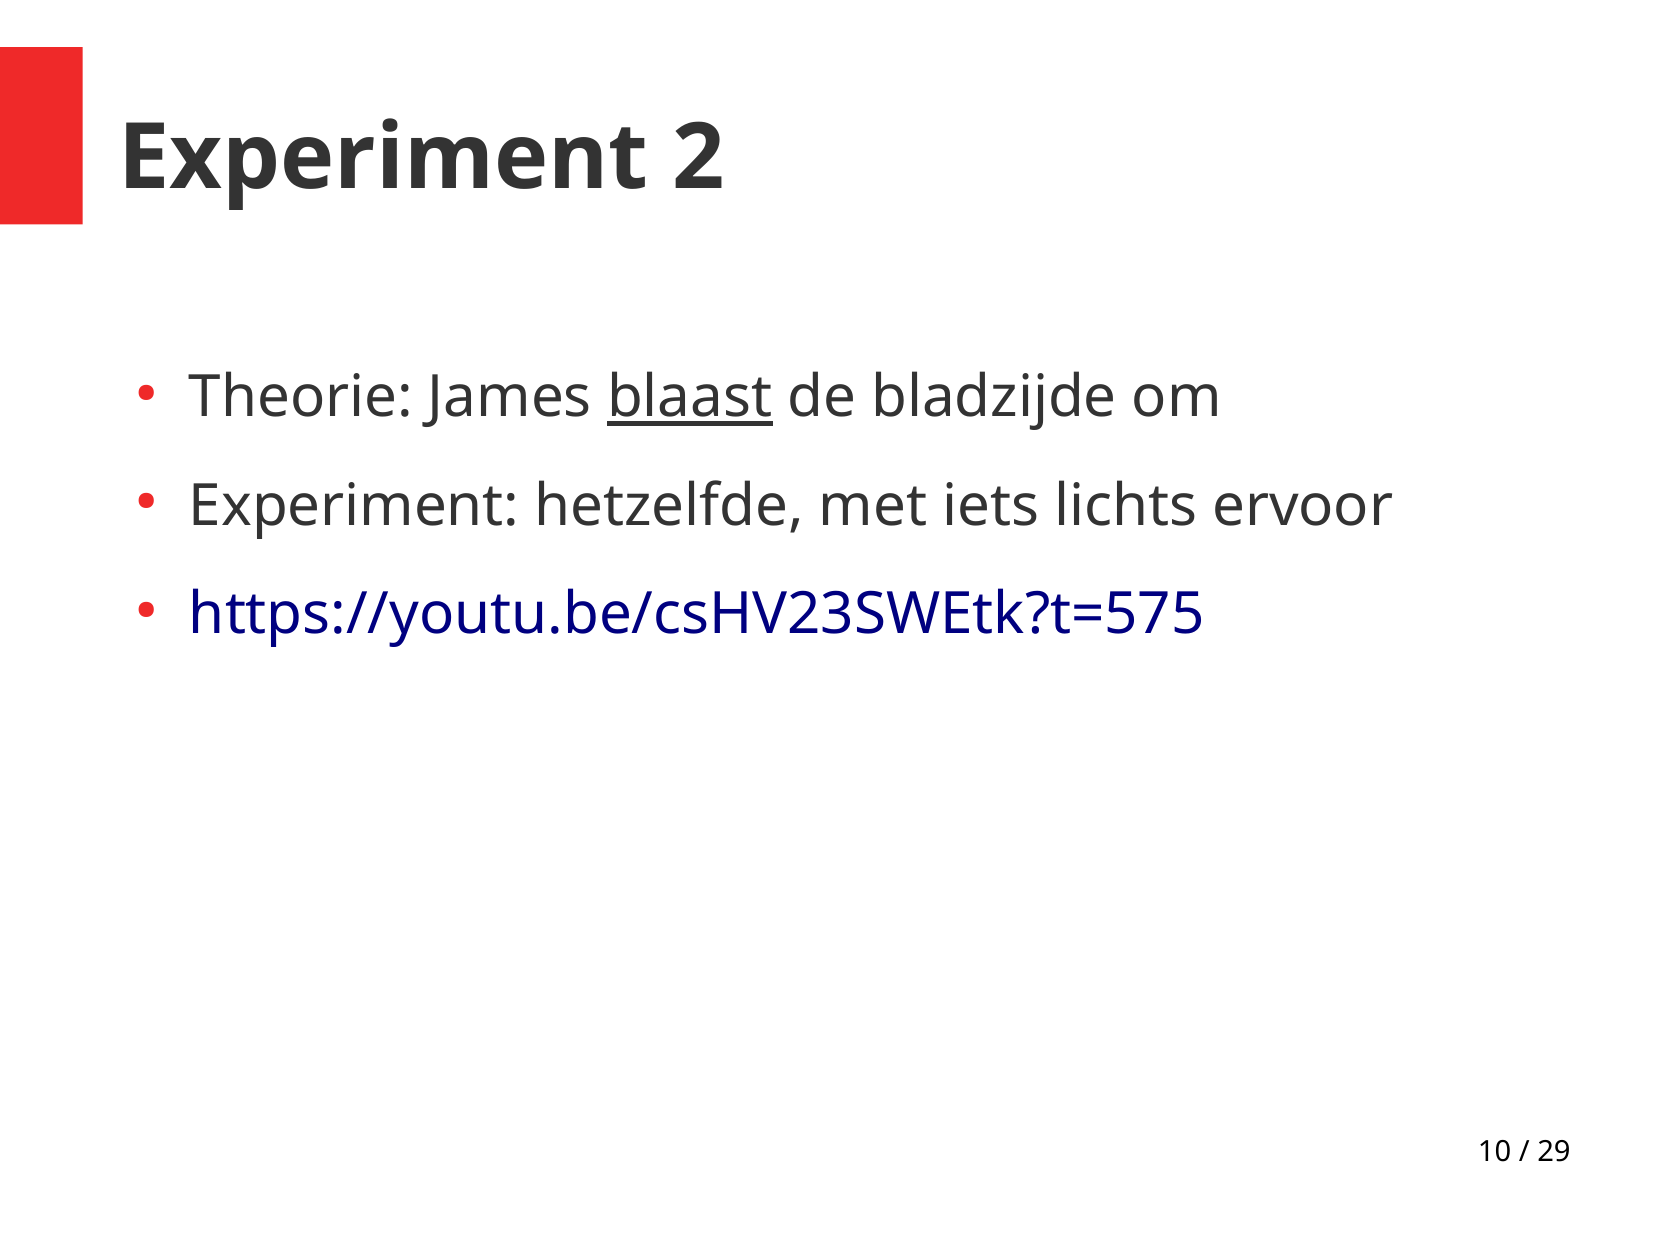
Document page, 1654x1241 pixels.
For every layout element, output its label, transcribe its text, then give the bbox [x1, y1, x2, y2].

title Experiment 2 [118, 49, 1571, 257]
list Theorie: James blaast de bladzijde om Experiment: hetzelfde, met iets lichts ervoor https://youtu.be/csHV23SWEtk?t=575 [118, 354, 1536, 1074]
